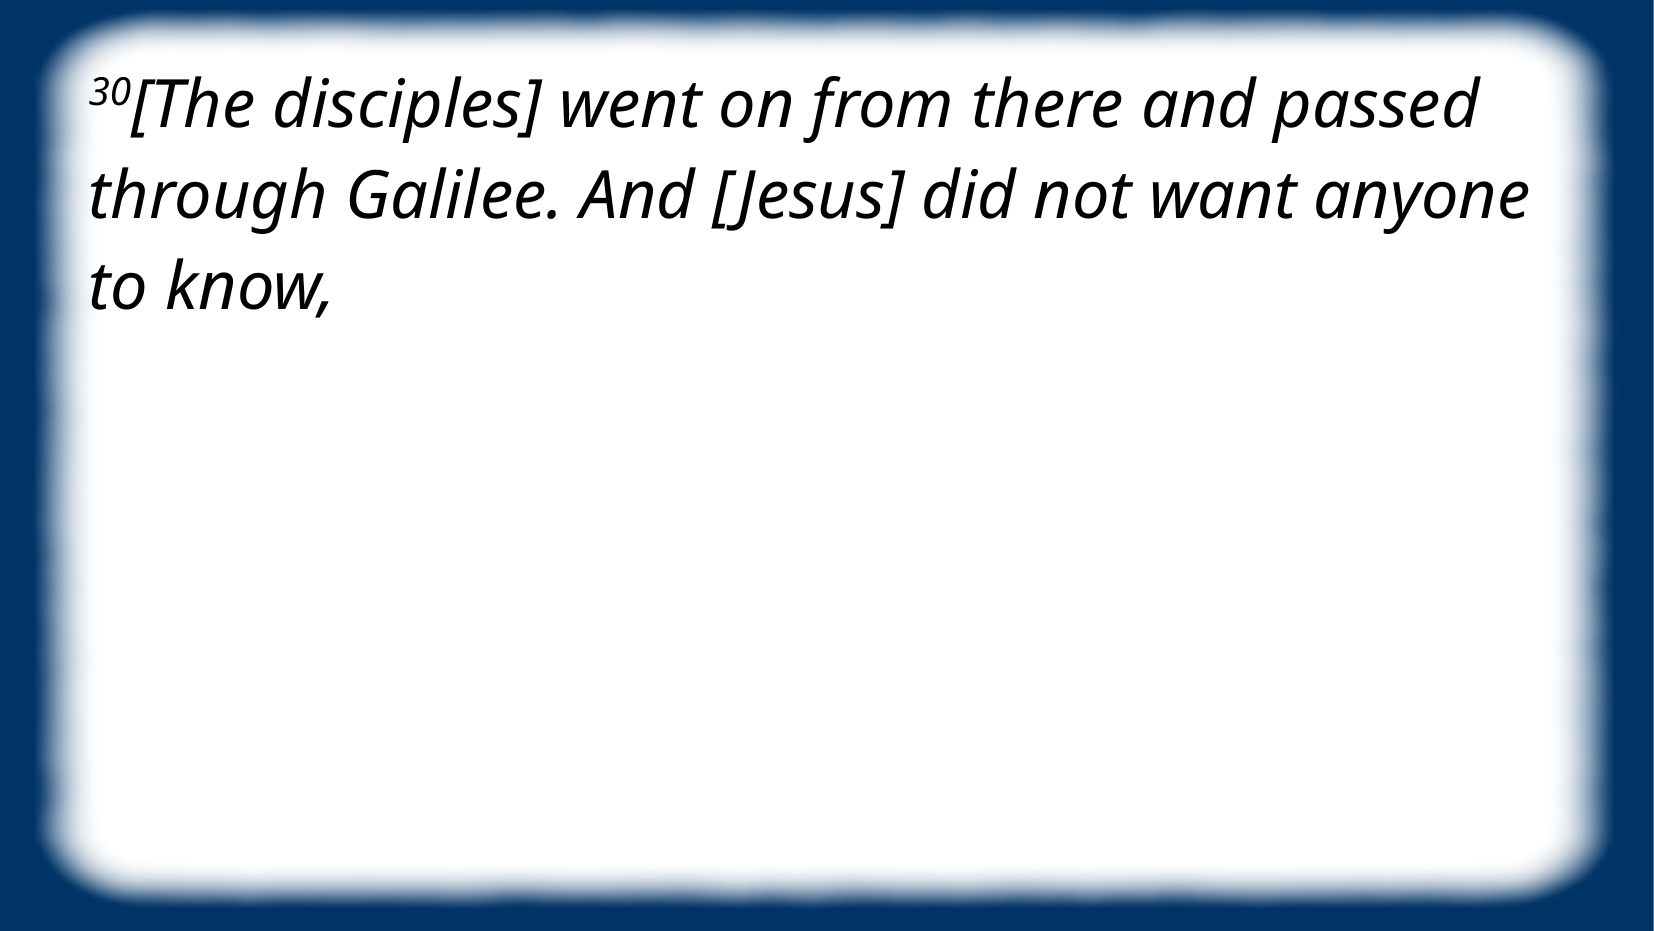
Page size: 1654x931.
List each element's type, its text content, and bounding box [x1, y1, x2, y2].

picture [0, 0, 1654, 931]
text_box 30[The disciples] went on from there and passed through Galilee. And [Jesus] did not want anyone to know, [73, 49, 1574, 346]
